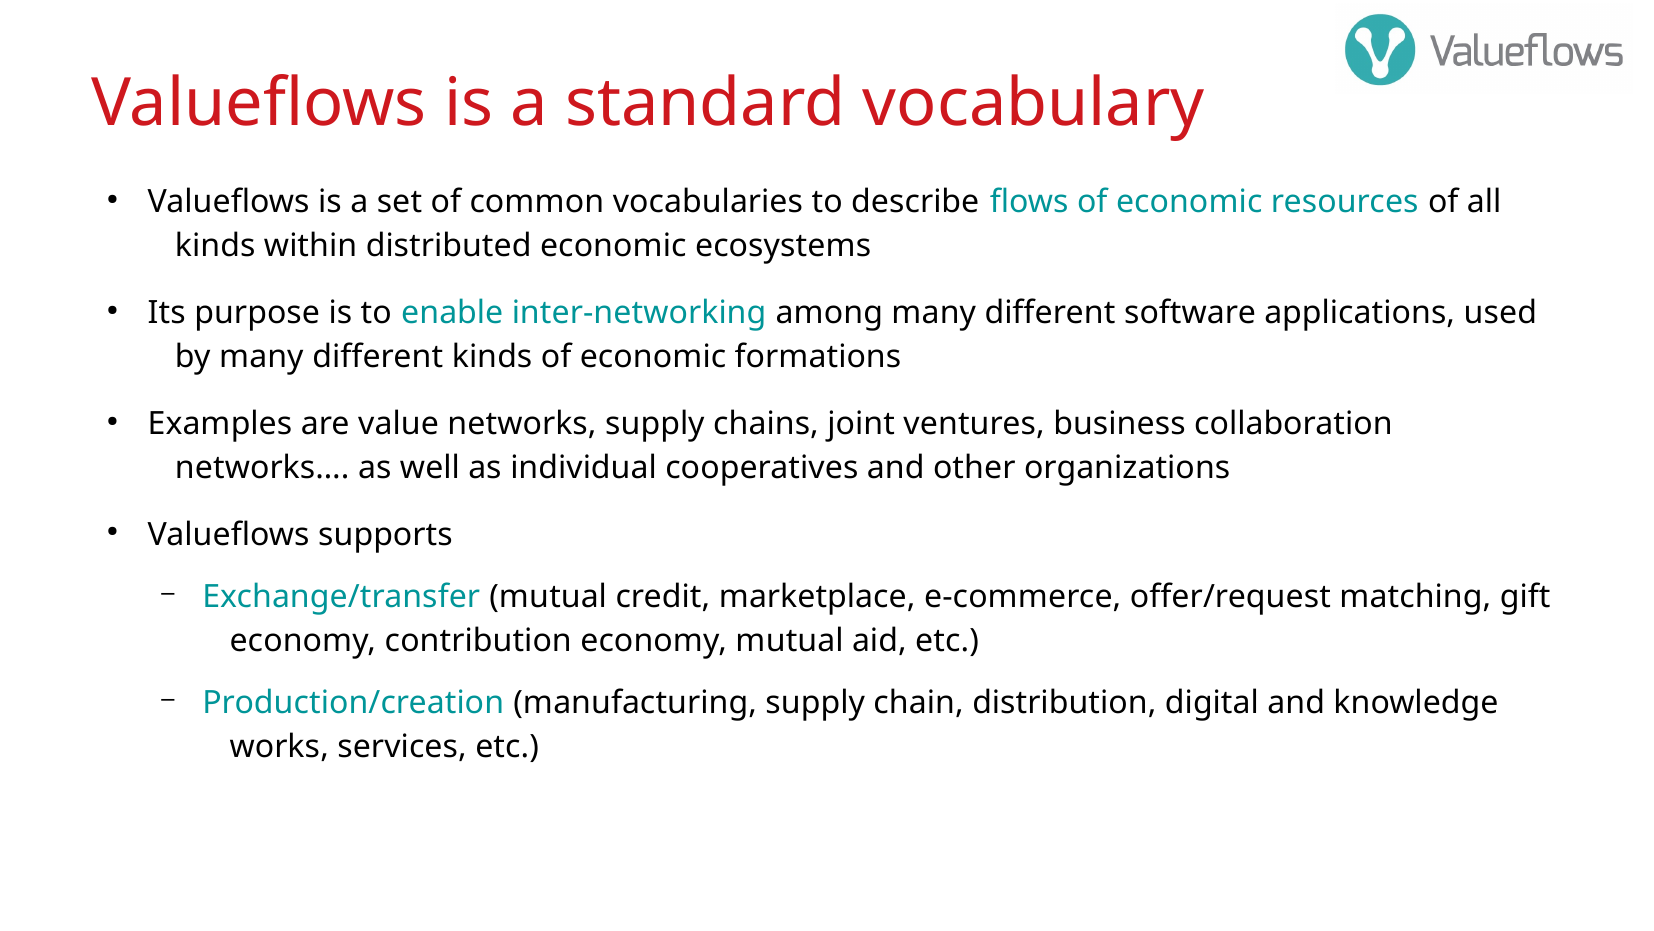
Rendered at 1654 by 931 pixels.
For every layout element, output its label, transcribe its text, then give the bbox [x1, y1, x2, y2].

list Valueflows is a set of common vocabularies to describe flows of economic resources of all kinds within distributed economic ecosystems Its purpose is to enable inter-networking among many different software applications, used by many different kinds of economic formations Examples are value networks, supply chains, joint ventures, business collaboration networks…. as well as individual cooperatives and other organizations Valueflows supports Exchange/transfer (mutual credit, marketplace, e-commerce, offer/request matching, gift economy, contribution economy, mutual aid, etc.) Production/creation (manufacturing, supply chain, distribution, digital and knowledge works, services, etc.) [93, 178, 1559, 781]
text_box Valueflows is a standard vocabulary [76, 46, 1441, 295]
picture [1335, 3, 1633, 94]
